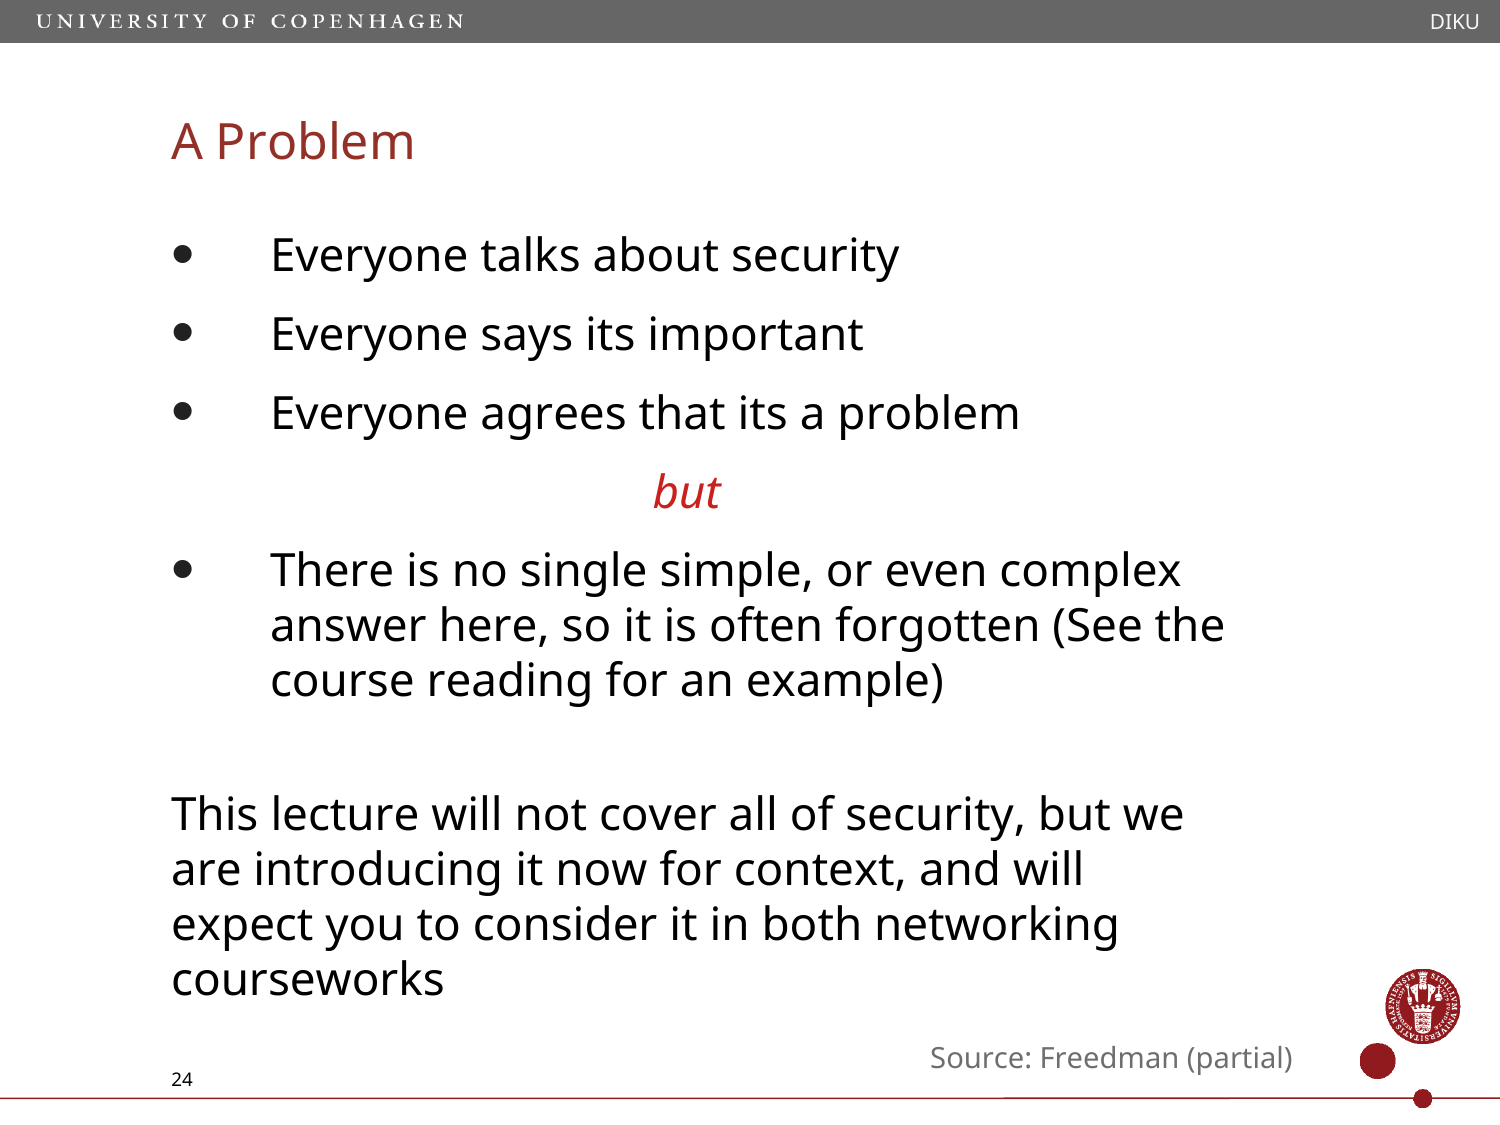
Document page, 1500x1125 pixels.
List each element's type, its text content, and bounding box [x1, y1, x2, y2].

text_box Source: Freedman (partial) [915, 1031, 1353, 1083]
text_box A Problem [171, 75, 1329, 171]
text_box DIKU [469, 0, 1495, 43]
picture [0, 910, 1500, 1122]
picture [769, 918, 782, 937]
picture [591, 918, 604, 937]
text_box <number> [171, 1067, 522, 1092]
text_box Everyone talks about security Everyone says its important Everyone agrees that its a problem but There is no single simple, or even complex answer here, so it is often forgotten (See the course reading for an example) This lecture will not cover all of security, but we are introducing it now for context, and will expect you to consider it in both networking courseworks [171, 225, 1329, 900]
